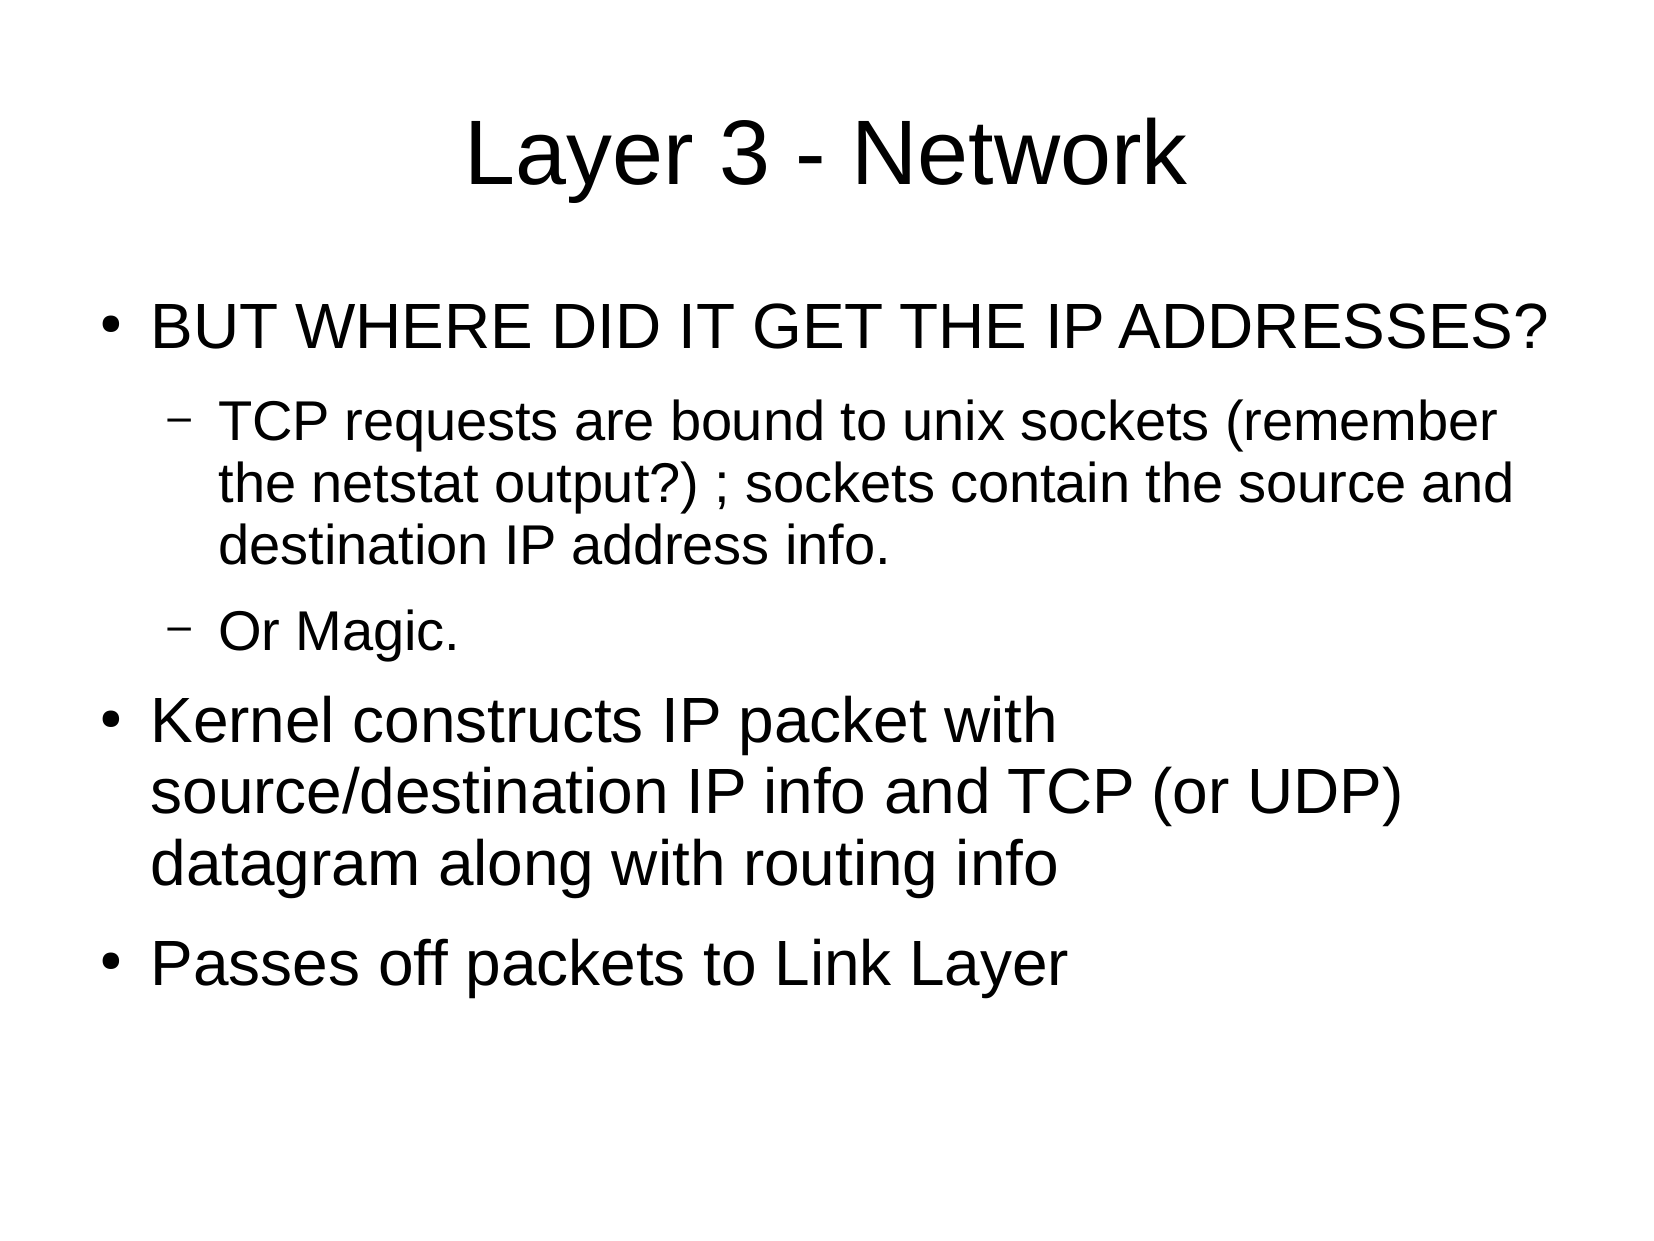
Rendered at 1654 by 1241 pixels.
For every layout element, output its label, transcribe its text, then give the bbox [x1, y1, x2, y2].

title Layer 3 - Network [82, 49, 1571, 257]
list BUT WHERE DID IT GET THE IP ADDRESSES? TCP requests are bound to unix sockets (remember the netstat output?) ; sockets contain the source and destination IP address info. Or Magic. Kernel constructs IP packet with source/destination IP info and TCP (or UDP) datagram along with routing info Passes off packets to Link Layer [82, 290, 1571, 1010]
